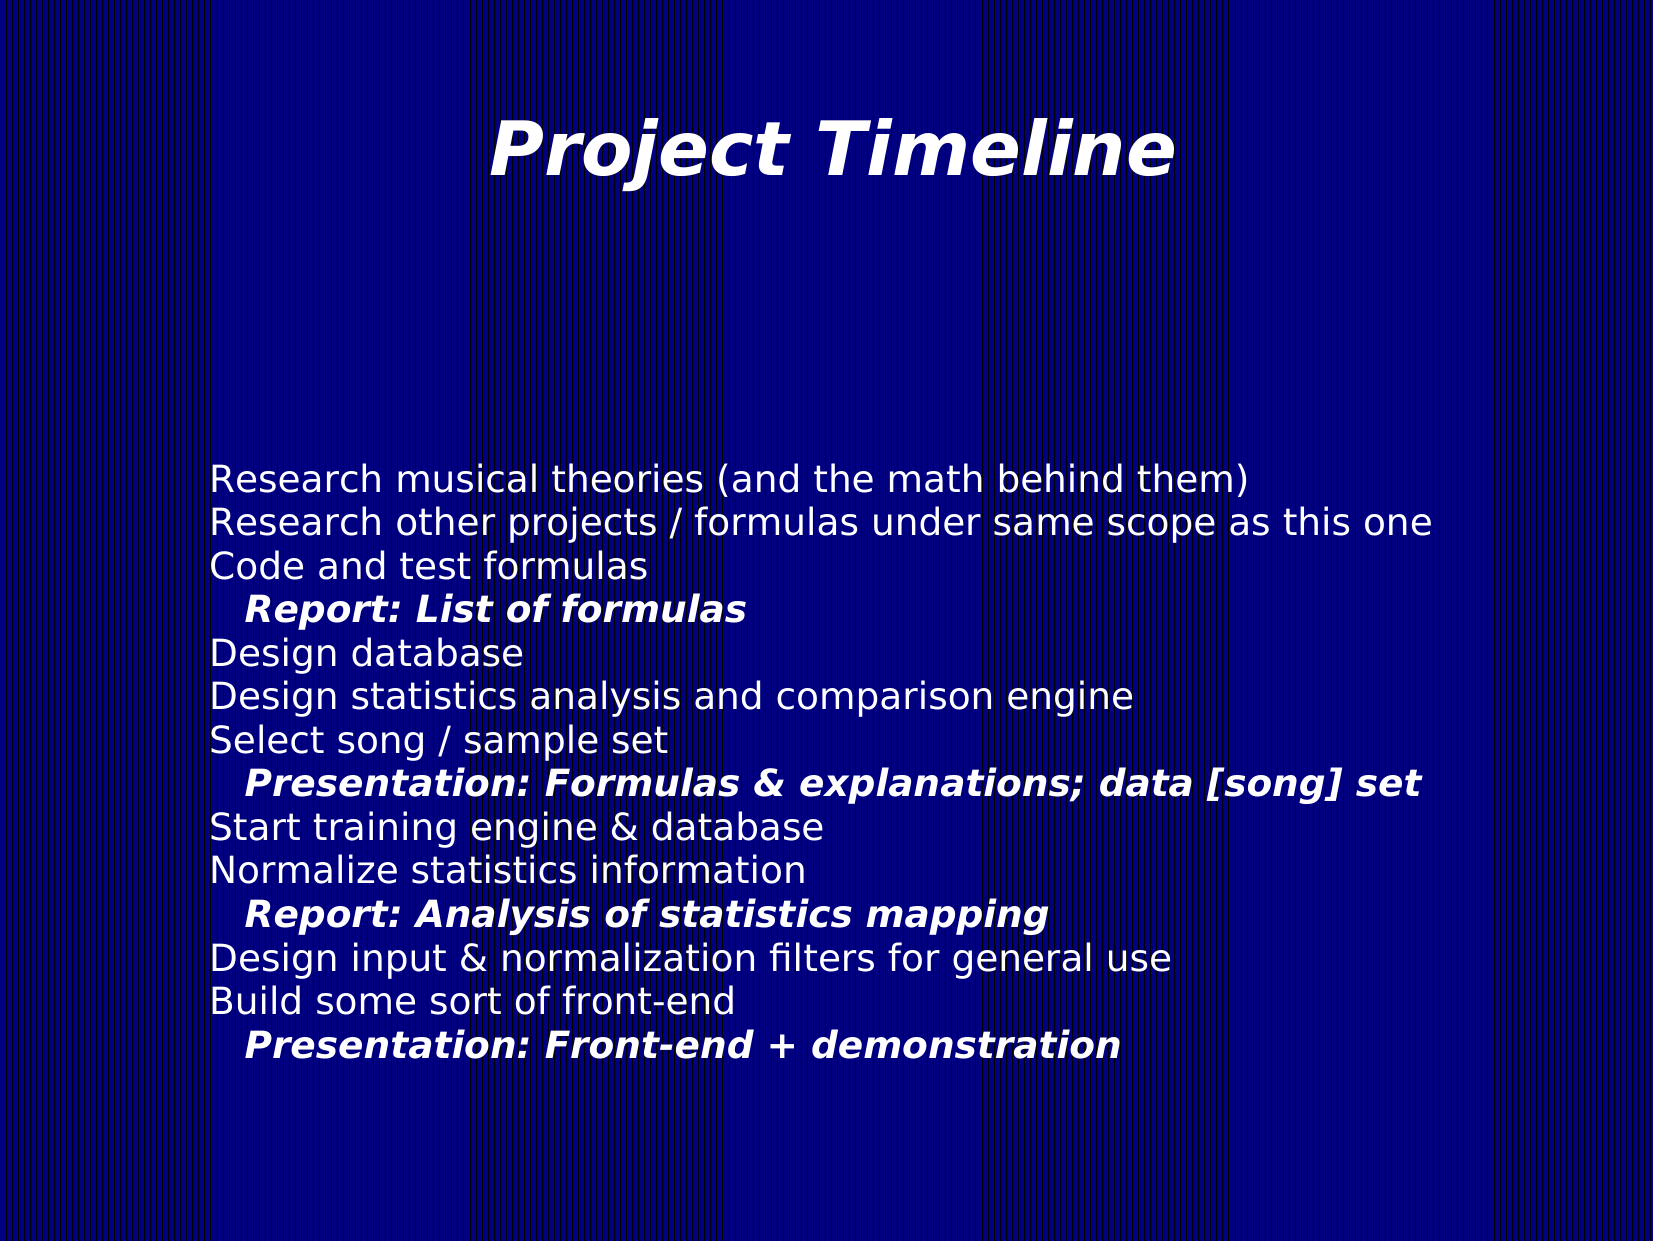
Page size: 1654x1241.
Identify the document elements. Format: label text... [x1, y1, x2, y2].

text_box Research musical theories (and the math behind them) Research other projects / formulas under same scope as this one Code and test formulas Report: List of formulas Design database Design statistics analysis and comparison engine Select song / sample set Presentation: Formulas & explanations; data [song] set Start training engine & database Normalize statistics information Report: Analysis of statistics mapping Design input & normalization filters for general use Build some sort of front-end Presentation: Front-end + demonstration [194, 450, 1459, 1118]
text_box Project Timeline [474, 98, 1179, 202]
